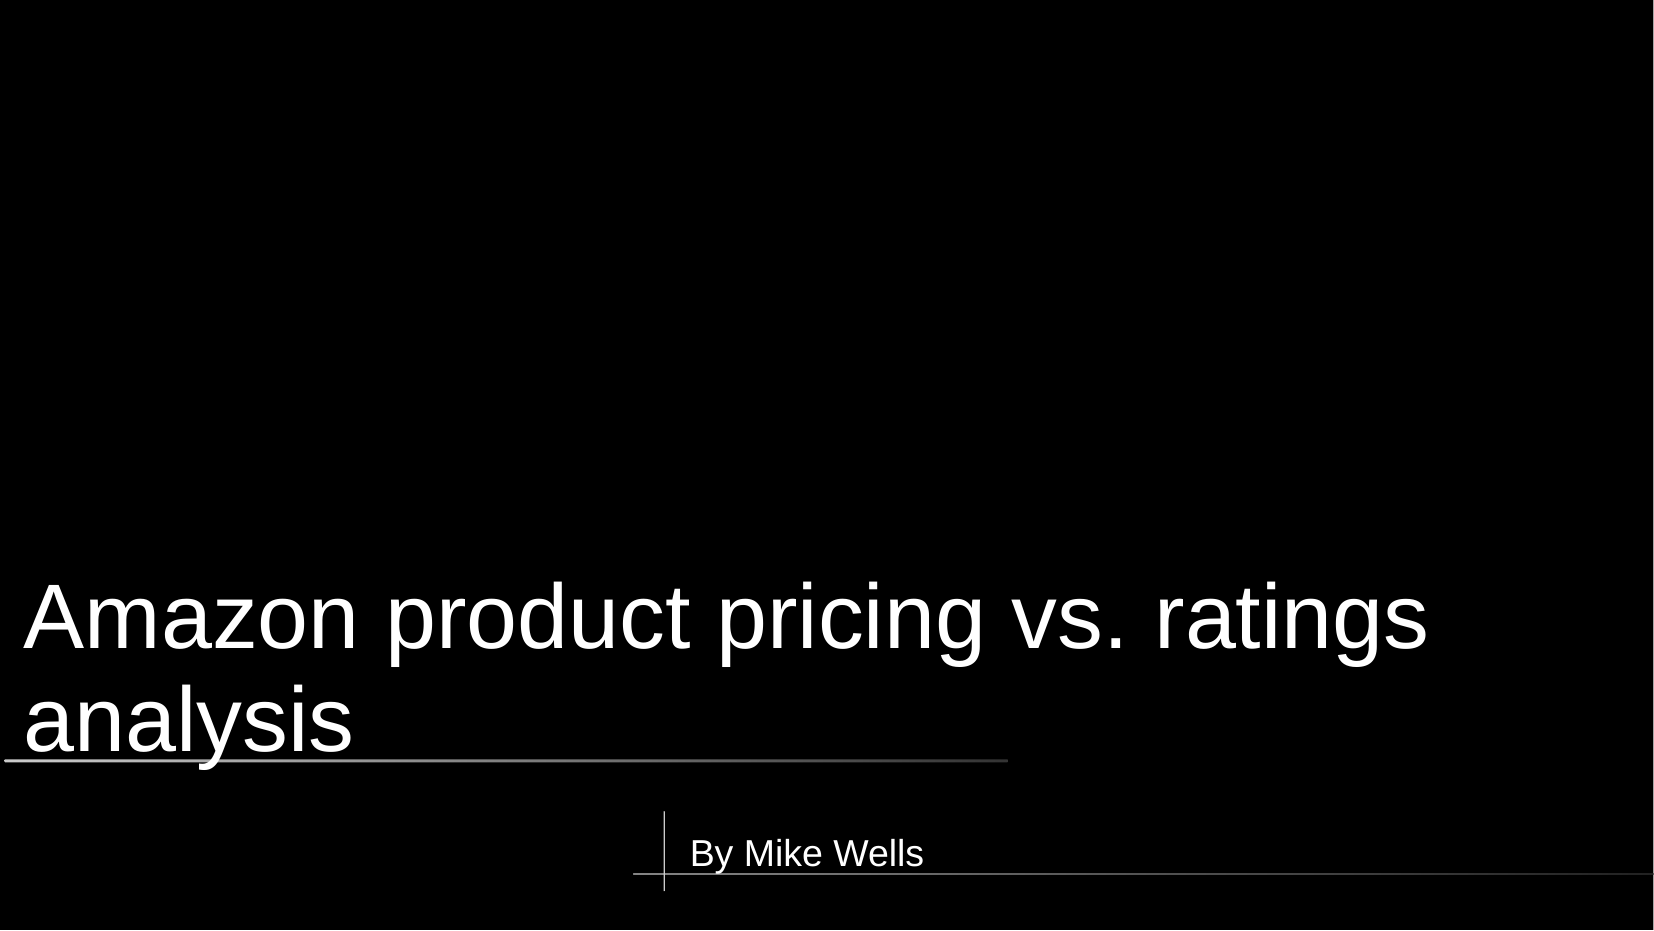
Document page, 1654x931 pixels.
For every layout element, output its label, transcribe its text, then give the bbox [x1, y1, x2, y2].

text_box By Mike Wells [675, 825, 940, 882]
title Amazon product pricing vs. ratings analysis [23, 565, 1501, 771]
